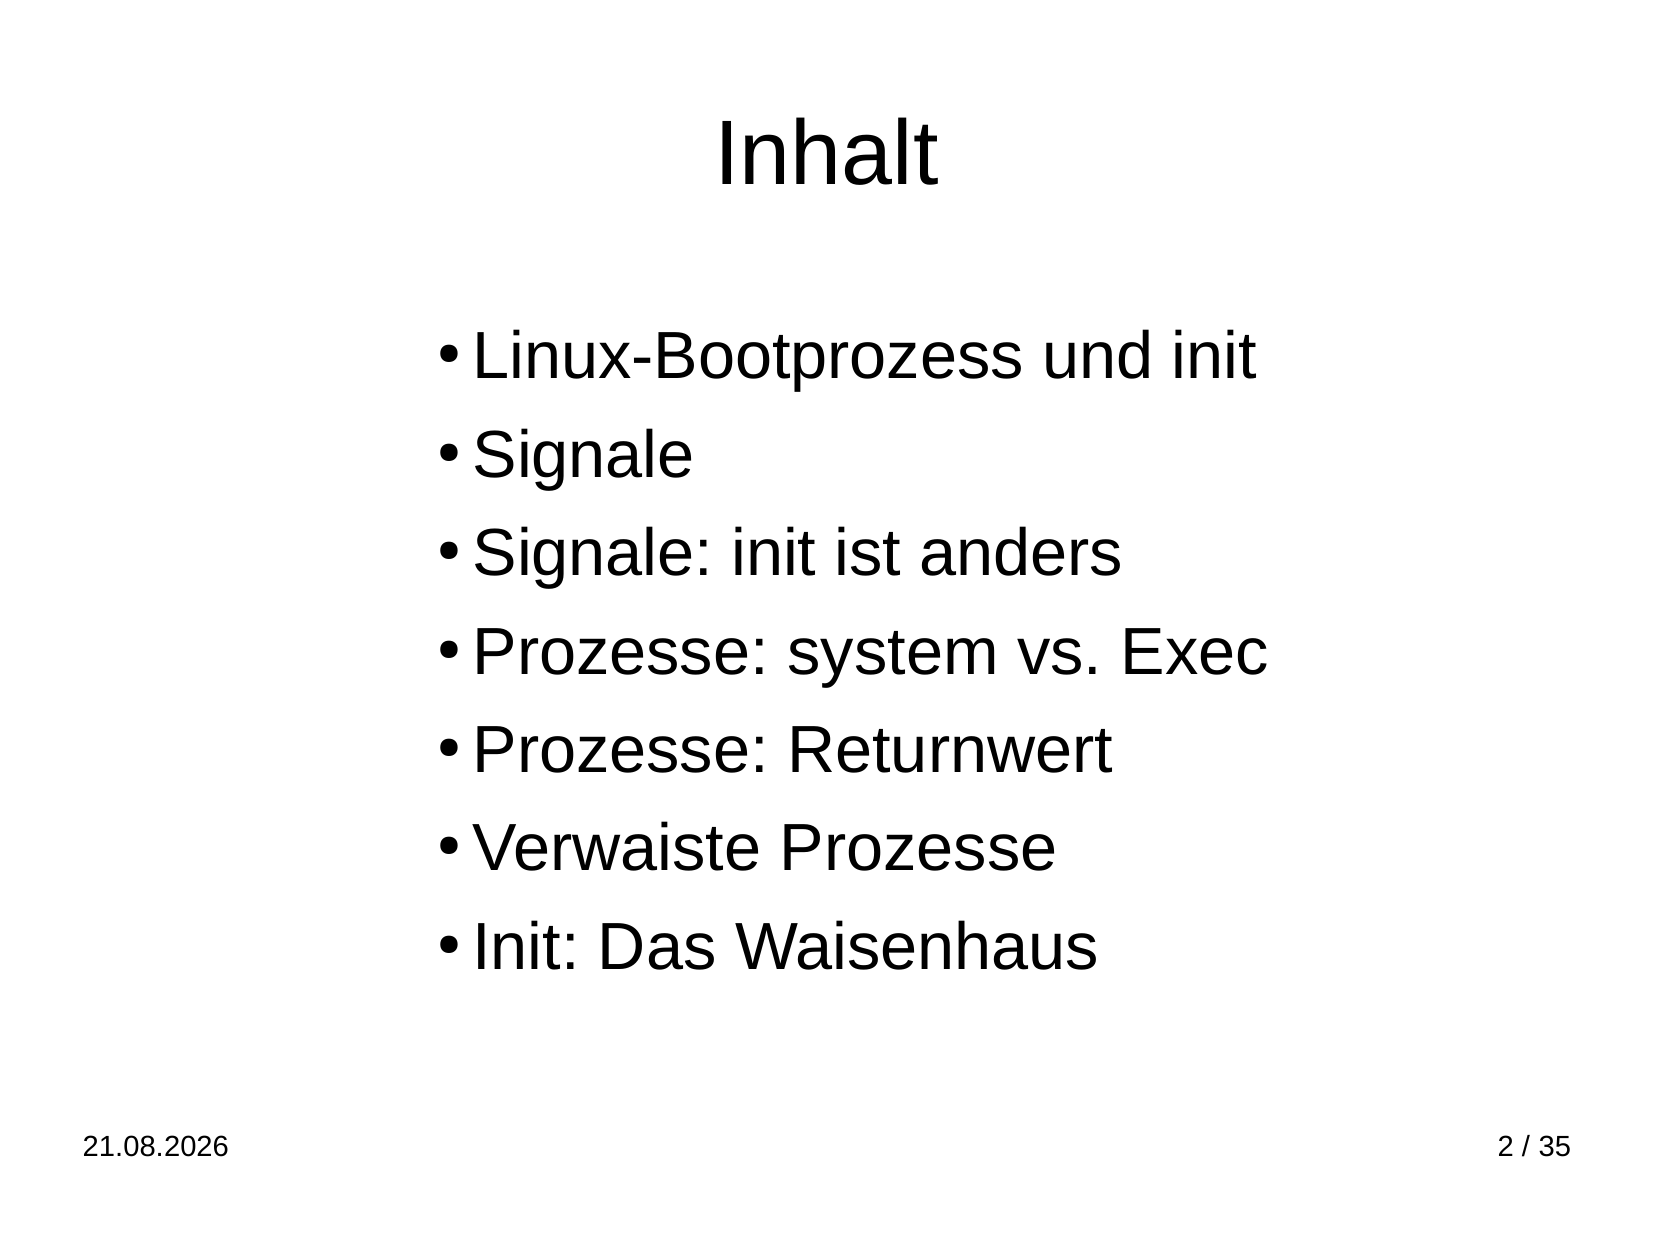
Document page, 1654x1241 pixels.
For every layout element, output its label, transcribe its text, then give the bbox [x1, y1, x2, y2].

subtitle Linux-Bootprozess und init Signale Signale: init ist anders Prozesse: system vs. Exec Prozesse: Returnwert Verwaiste Prozesse Init: Das Waisenhaus [437, 266, 1359, 1134]
title Inhalt [82, 49, 1571, 257]
